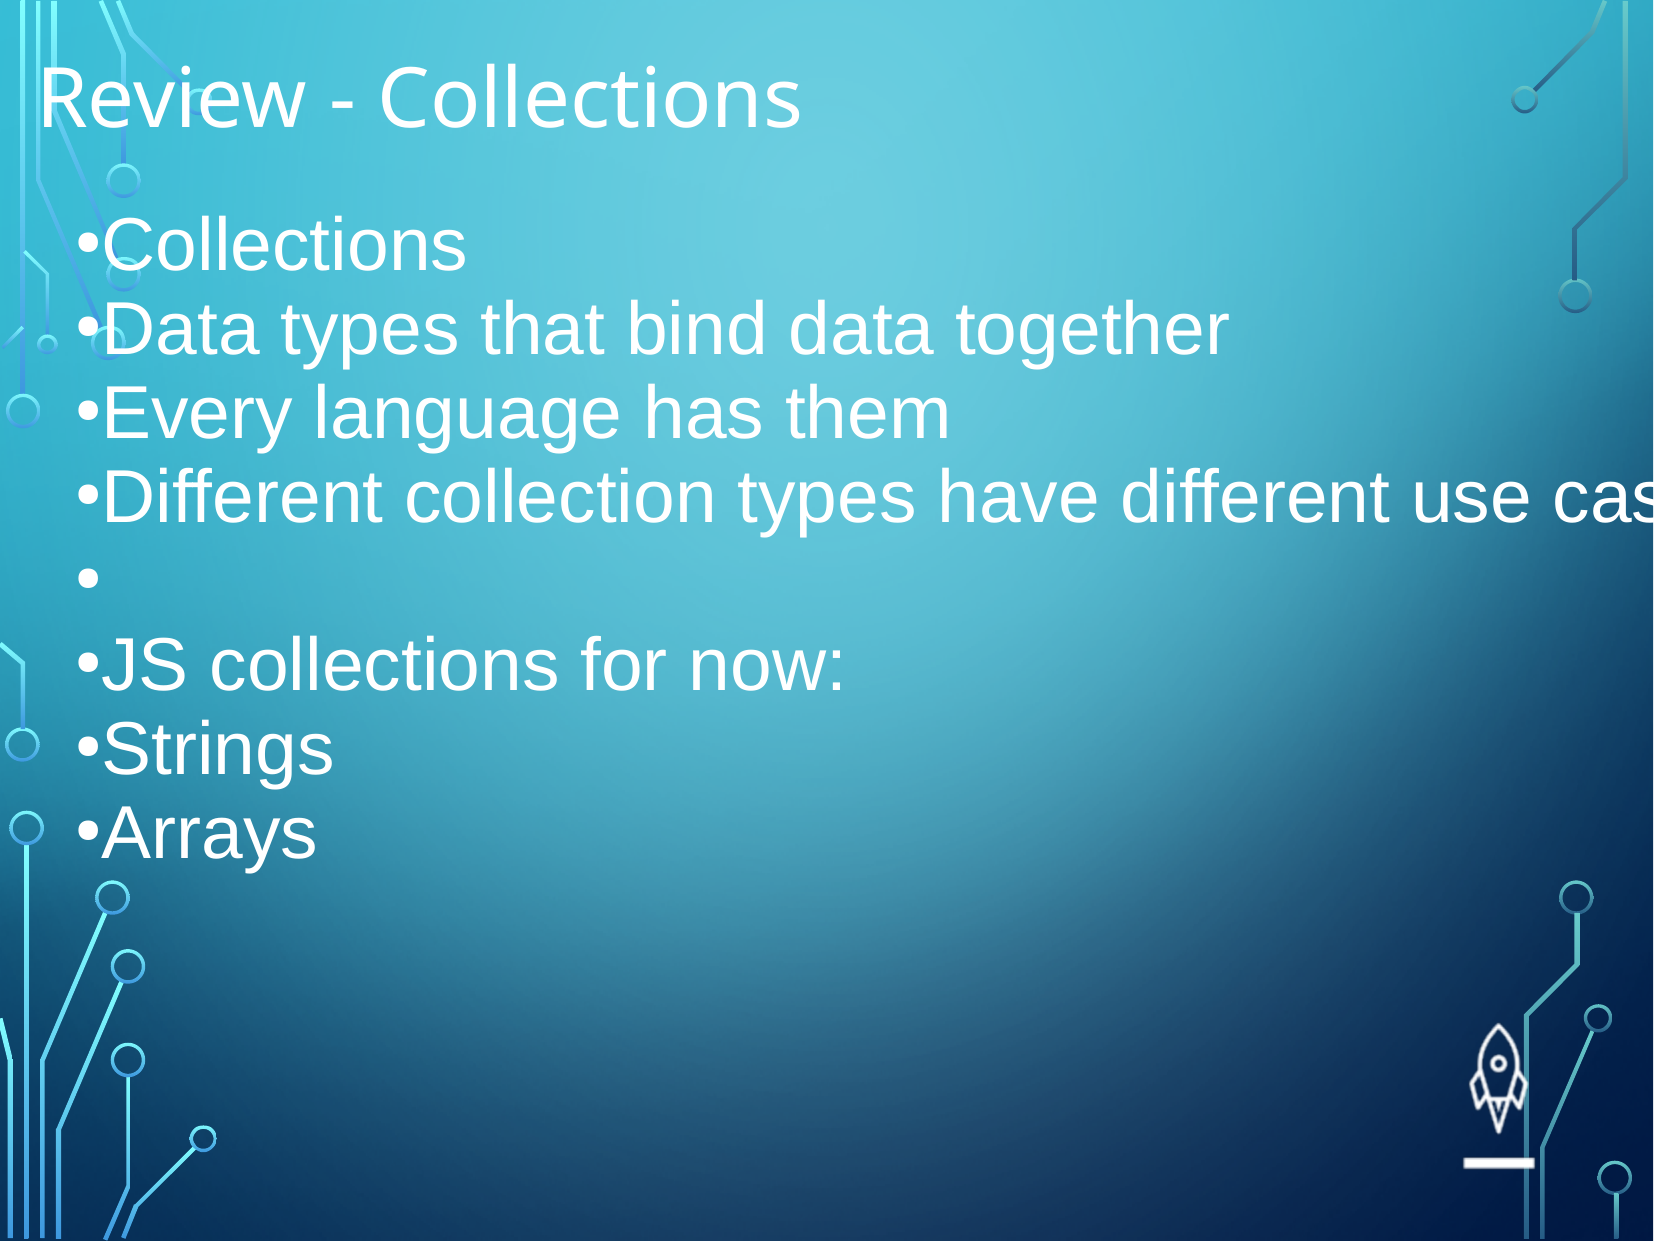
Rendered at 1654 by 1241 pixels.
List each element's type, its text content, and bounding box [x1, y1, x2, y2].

picture [1379, 975, 1620, 1216]
text_box Collections Data types that bind data together Every language has them Different collection types have different use cases JS collections for now: Strings Arrays [60, 195, 1366, 1156]
text_box Review - Collections [19, 17, 1599, 174]
